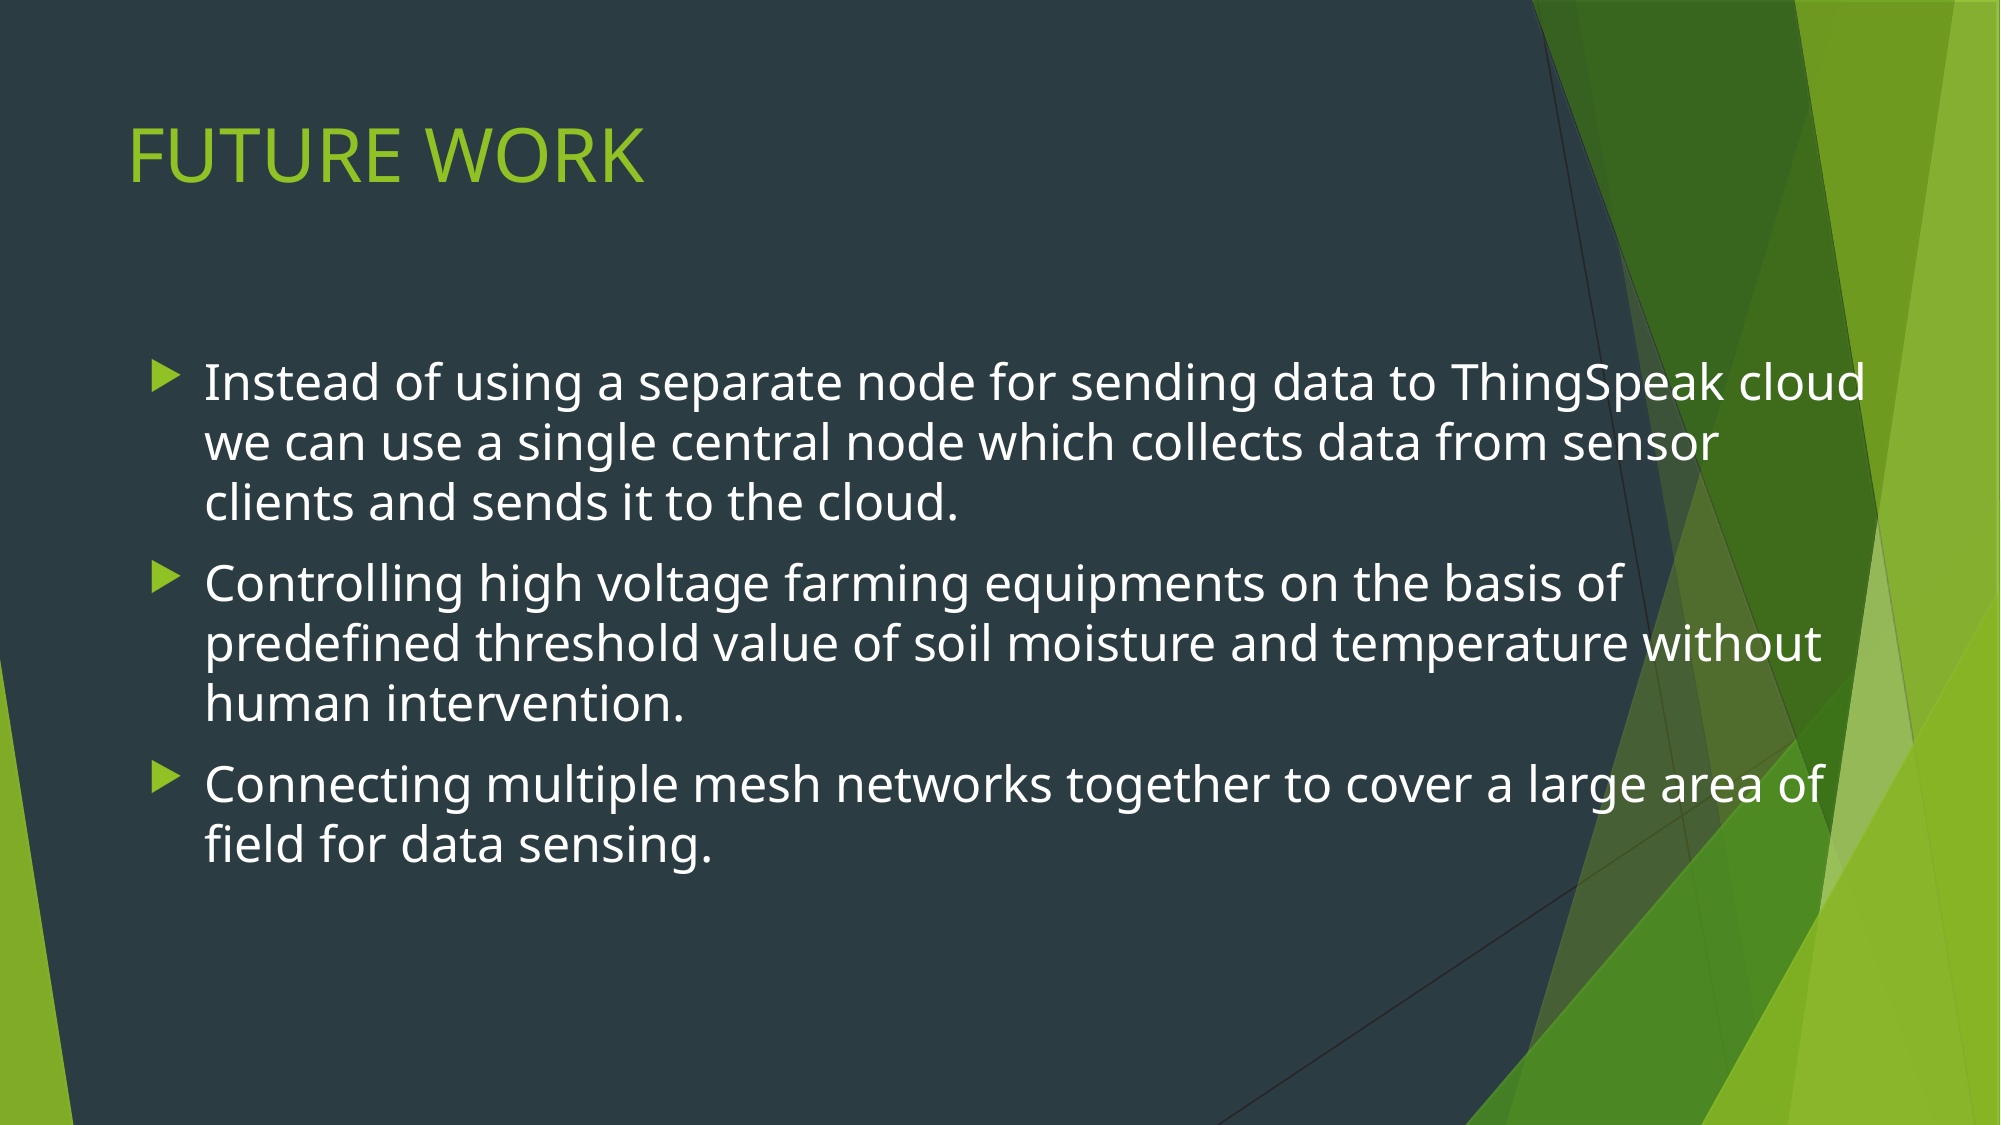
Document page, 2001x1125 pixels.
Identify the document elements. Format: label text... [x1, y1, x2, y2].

title FUTURE WORK [111, 99, 1522, 317]
list Instead of using a separate node for sending data to ThingSpeak cloud we can use a single central node which collects data from sensor clients and sends it to the cloud. Controlling high voltage farming equipments on the basis of predefined threshold value of soil moisture and temperature without human intervention. Connecting multiple mesh networks together to cover a large area of field for data sensing. [133, 277, 1889, 914]
